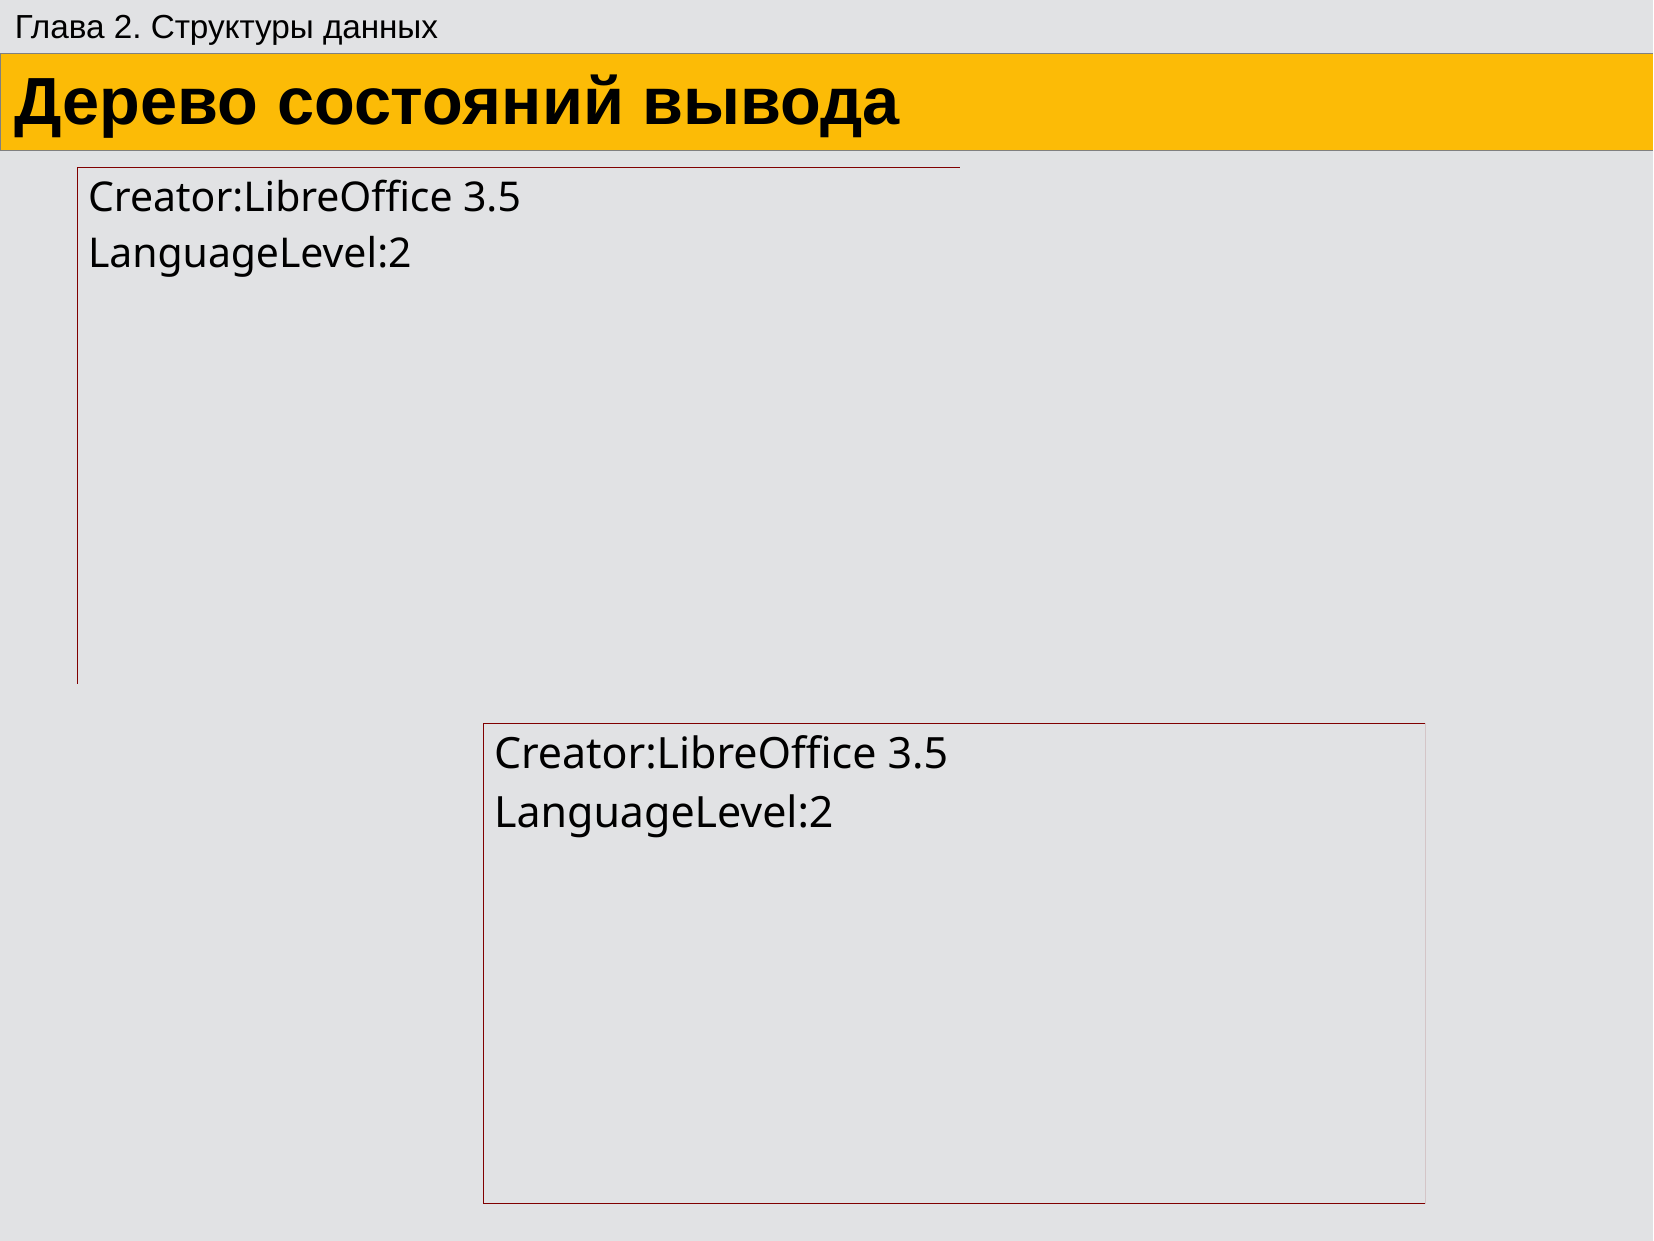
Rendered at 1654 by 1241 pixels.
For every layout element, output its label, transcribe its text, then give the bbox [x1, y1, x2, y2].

text_box Глава 2. Структуры данных [0, 1, 381, 58]
picture [480, 720, 1426, 1204]
text_box Дерево состояний вывода [0, 53, 1653, 151]
picture [75, 165, 961, 684]
